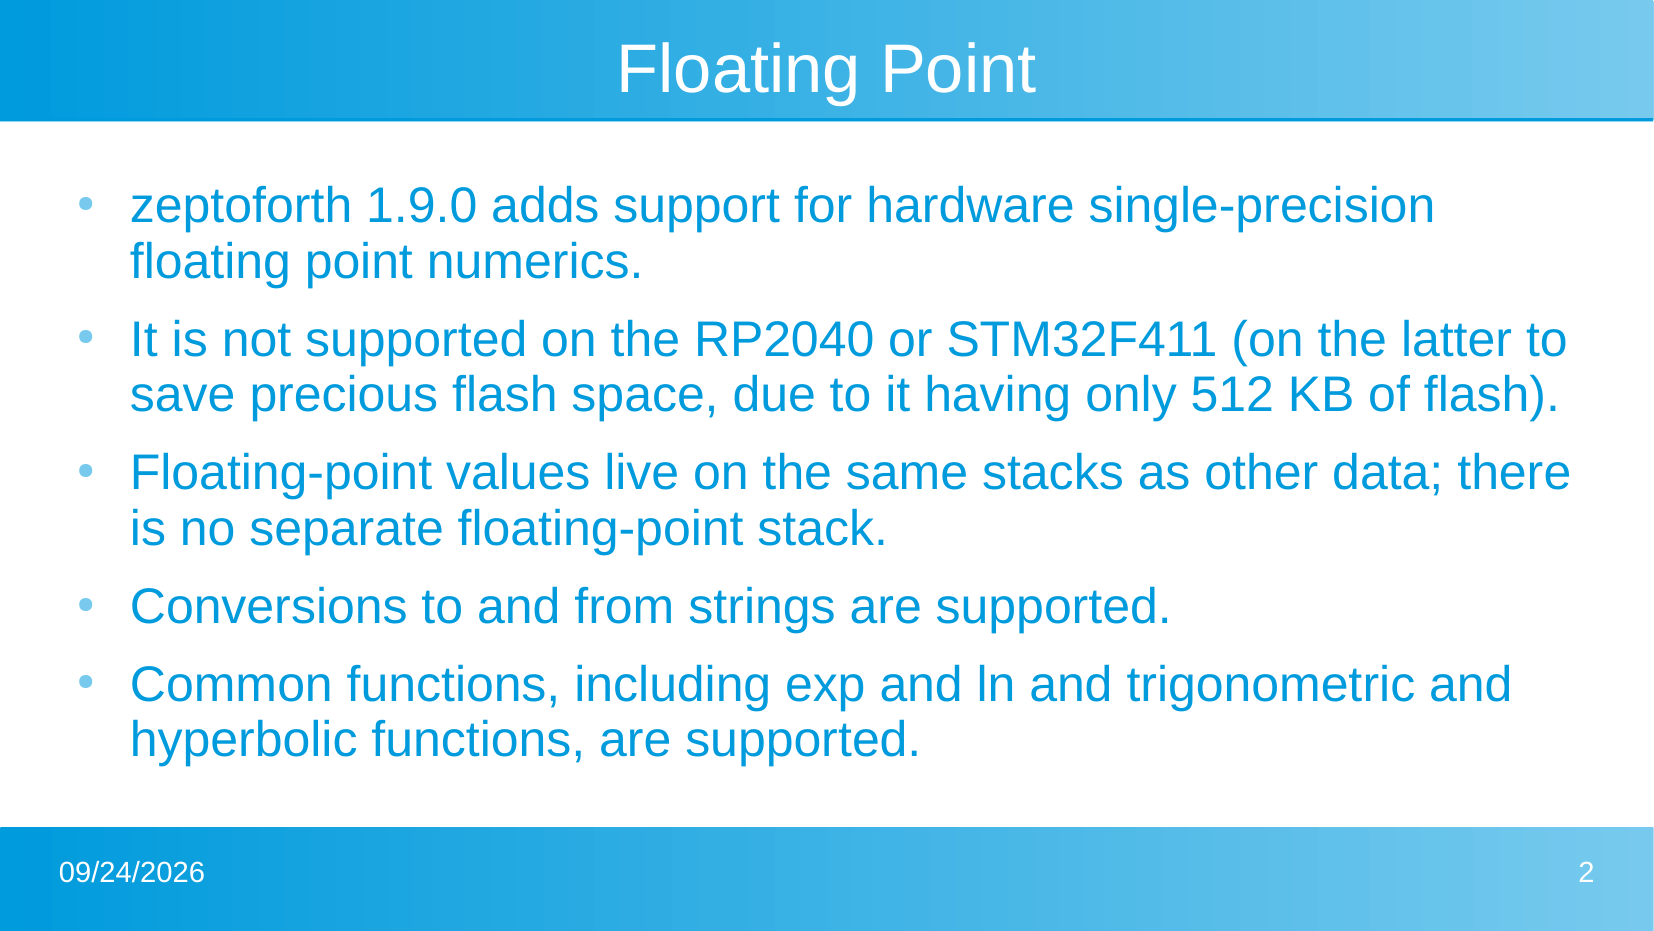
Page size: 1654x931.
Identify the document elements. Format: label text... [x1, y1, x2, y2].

list zeptoforth 1.9.0 adds support for hardware single-precision floating point numerics. It is not supported on the RP2040 or STM32F411 (on the latter to save precious flash space, due to it having only 512 KB of flash). Floating-point values live on the same stacks as other data; there is no separate floating-point stack. Conversions to and from strings are supported. Common functions, including exp and ln and trigonometric and hyperbolic functions, are supported. [59, 177, 1595, 768]
title Floating Point [59, 29, 1595, 108]
